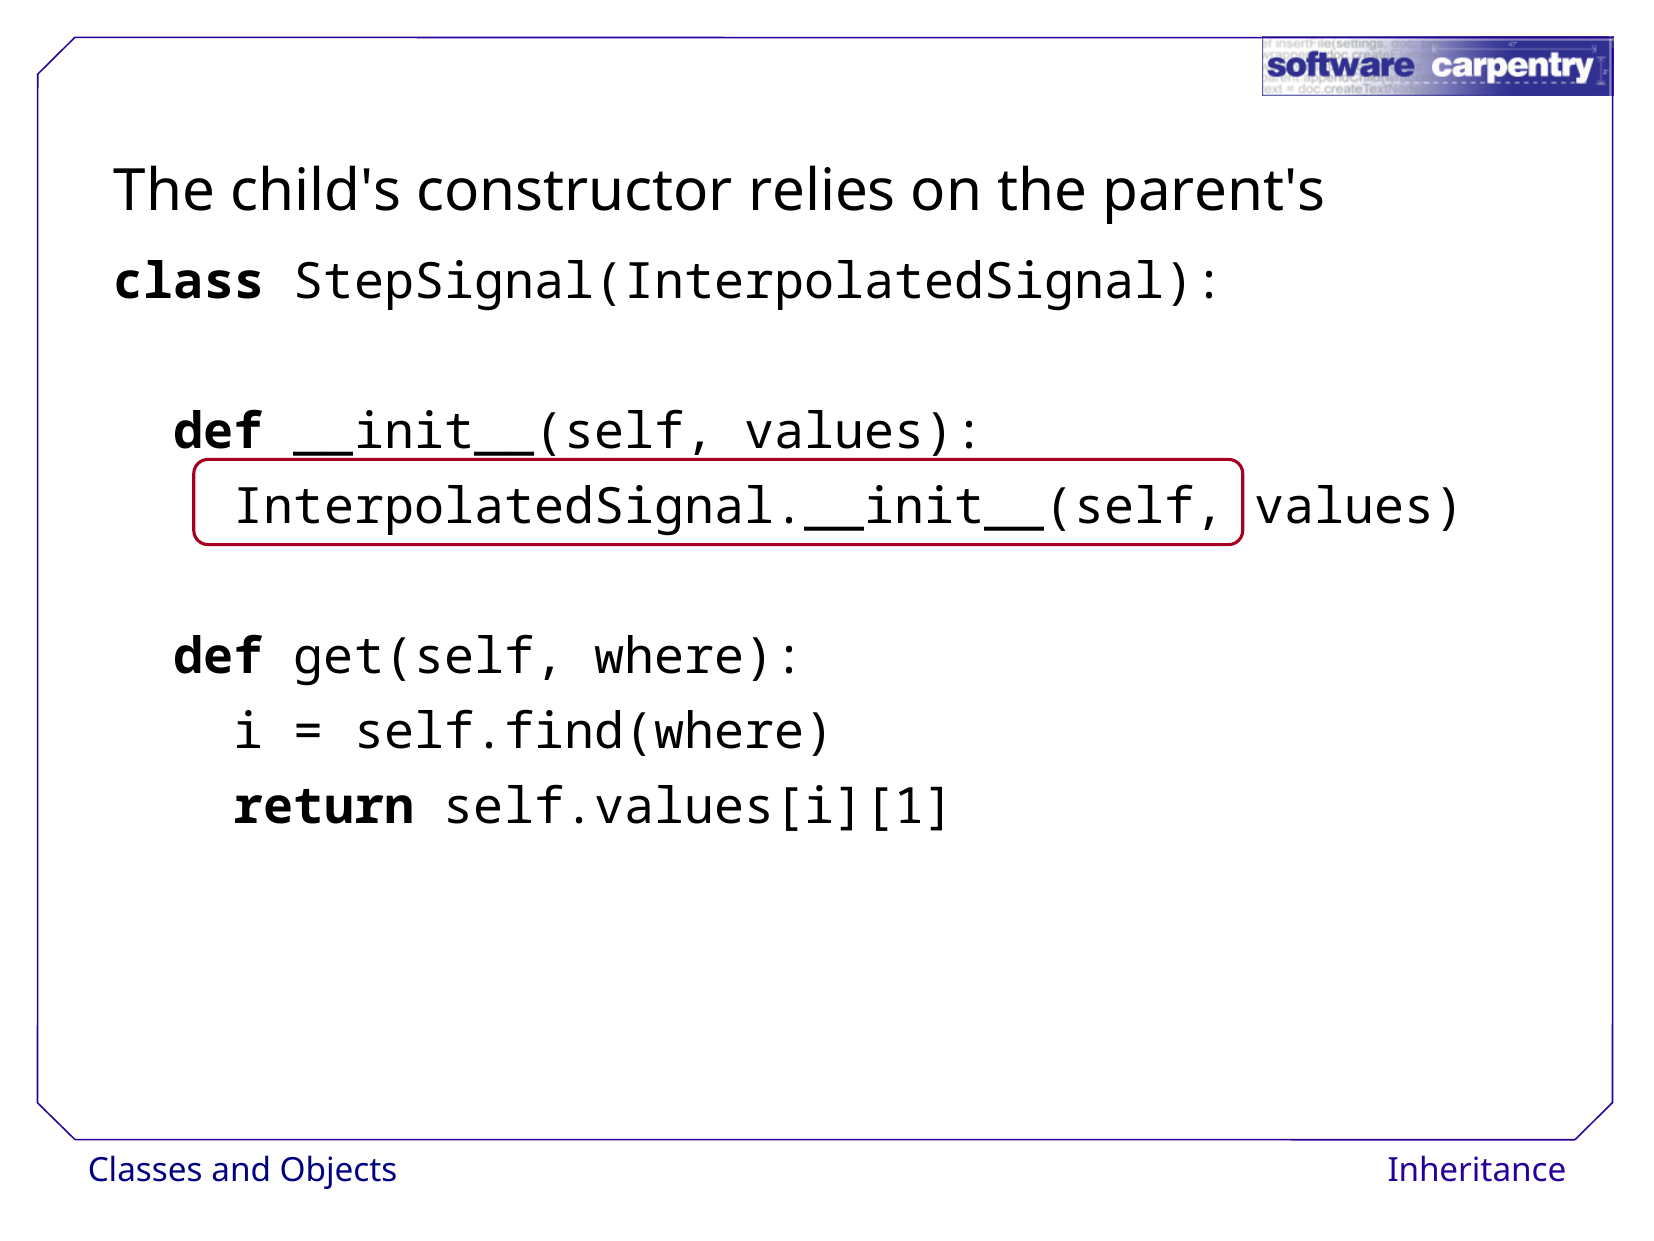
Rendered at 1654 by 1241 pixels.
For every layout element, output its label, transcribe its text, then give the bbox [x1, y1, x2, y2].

picture [1262, 36, 1614, 96]
text_box The child's constructor relies on the parent's [99, 109, 1517, 225]
text_box class StepSignal(InterpolatedSignal): def __init__(self, values): InterpolatedSignal.__init__(self, values) def get(self, where): i = self.find(where) return self.values[i][1] [99, 225, 1517, 842]
